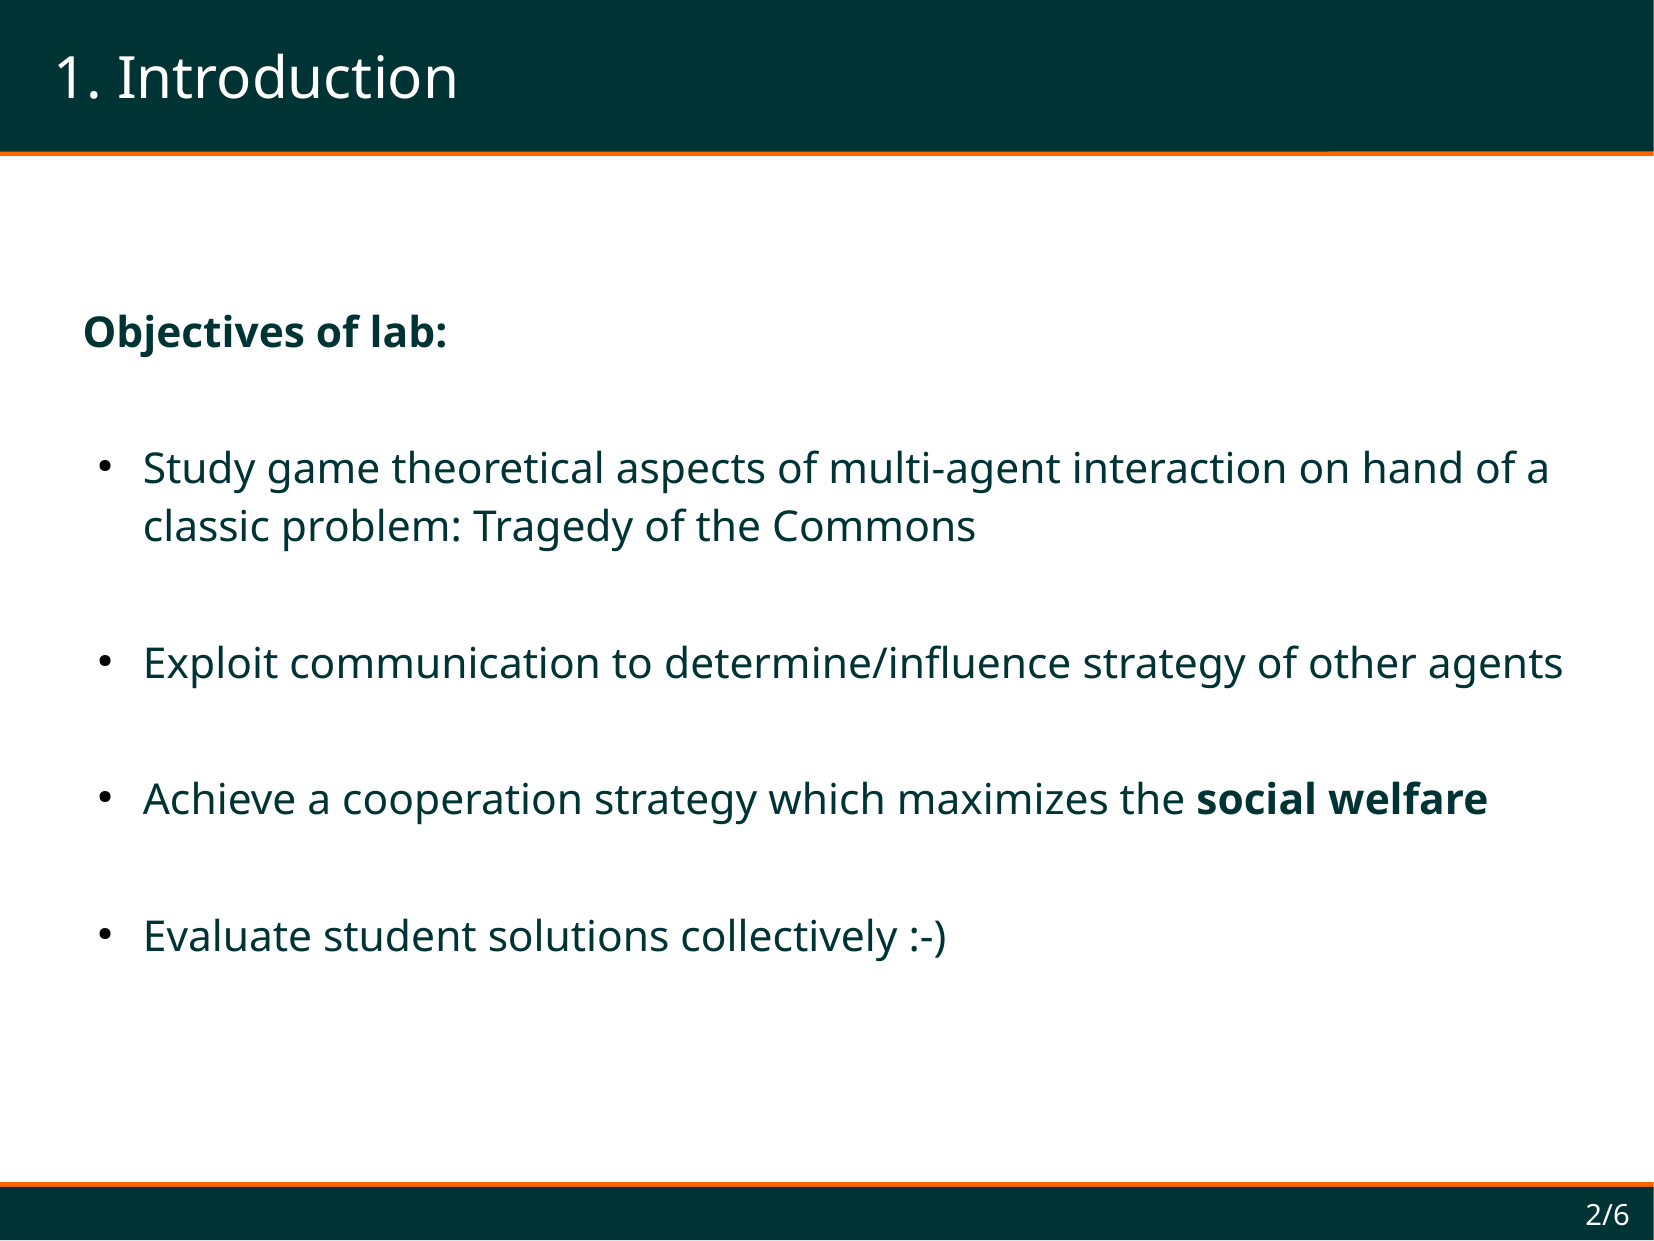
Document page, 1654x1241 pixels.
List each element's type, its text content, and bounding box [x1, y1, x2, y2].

list Objectives of lab: Study game theoretical aspects of multi-agent interaction on hand of a classic problem: Tragedy of the Commons Exploit communication to determine/influence strategy of other agents Achieve a cooperation strategy which maximizes the social welfare Evaluate student solutions collectively :-) [82, 301, 1571, 1022]
title 1. Introduction [0, 0, 1329, 152]
